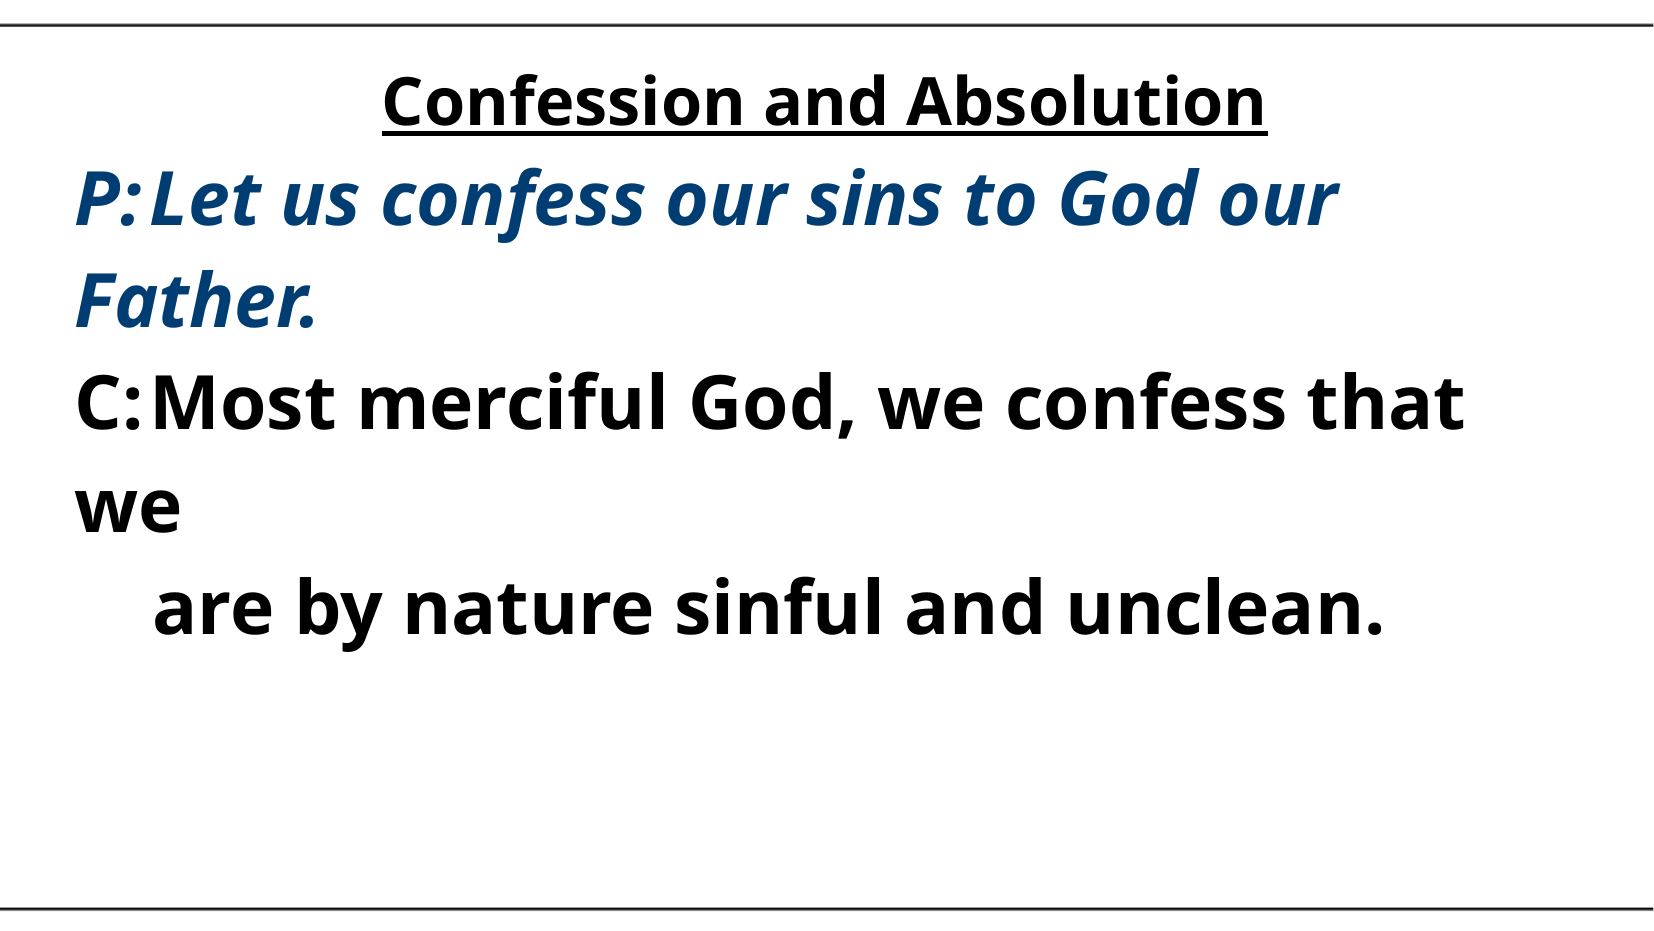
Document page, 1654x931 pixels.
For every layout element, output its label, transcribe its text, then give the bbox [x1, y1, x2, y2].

picture [0, 2, 1654, 931]
text_box Confession and Absolution P: Let us confess our sins to God our Father. C: Most merciful God, we confess that we are by nature sinful and unclean. [60, 47, 1591, 466]
